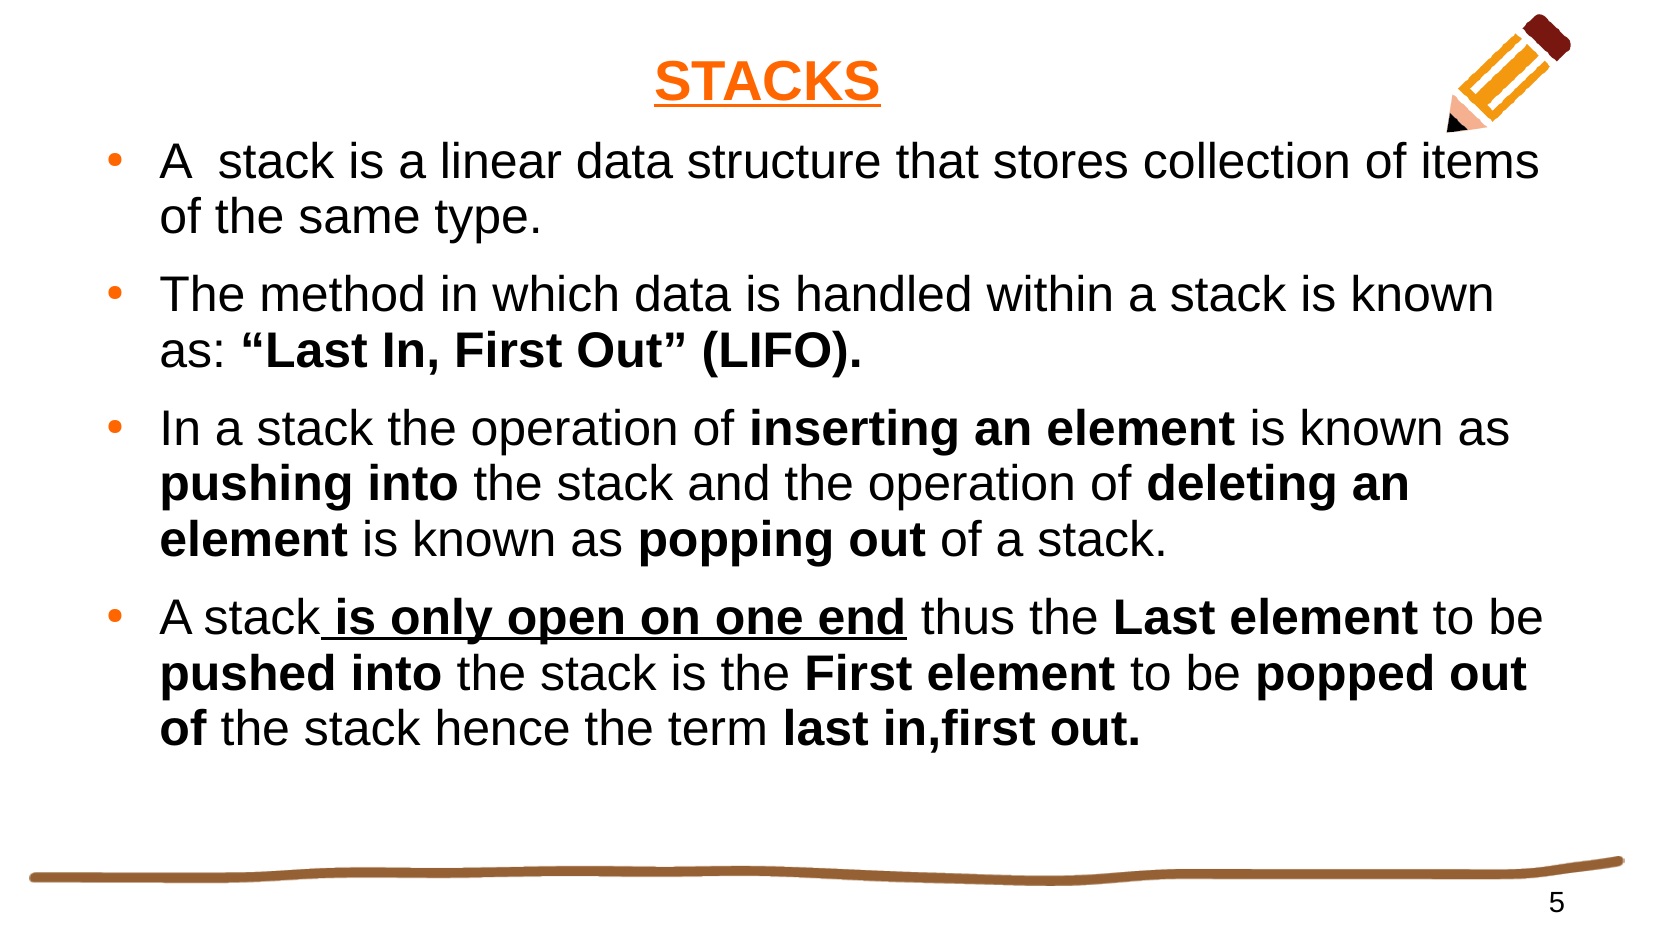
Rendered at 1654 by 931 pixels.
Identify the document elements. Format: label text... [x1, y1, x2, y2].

picture [1446, 14, 1571, 132]
title STACKS [88, 29, 1447, 132]
list A stack is a linear data structure that stores collection of items of the same type. The method in which data is handled within a stack is known as: “Last In, First Out” (LIFO). In a stack the operation of inserting an element is known as pushing into the stack and the operation of deleting an element is known as popping out of a stack. A stack is only open on one end thus the Last element to be pushed into the stack is the First element to be popped out of the stack hence the term last in,first out. [88, 132, 1576, 857]
picture [29, 856, 1625, 886]
